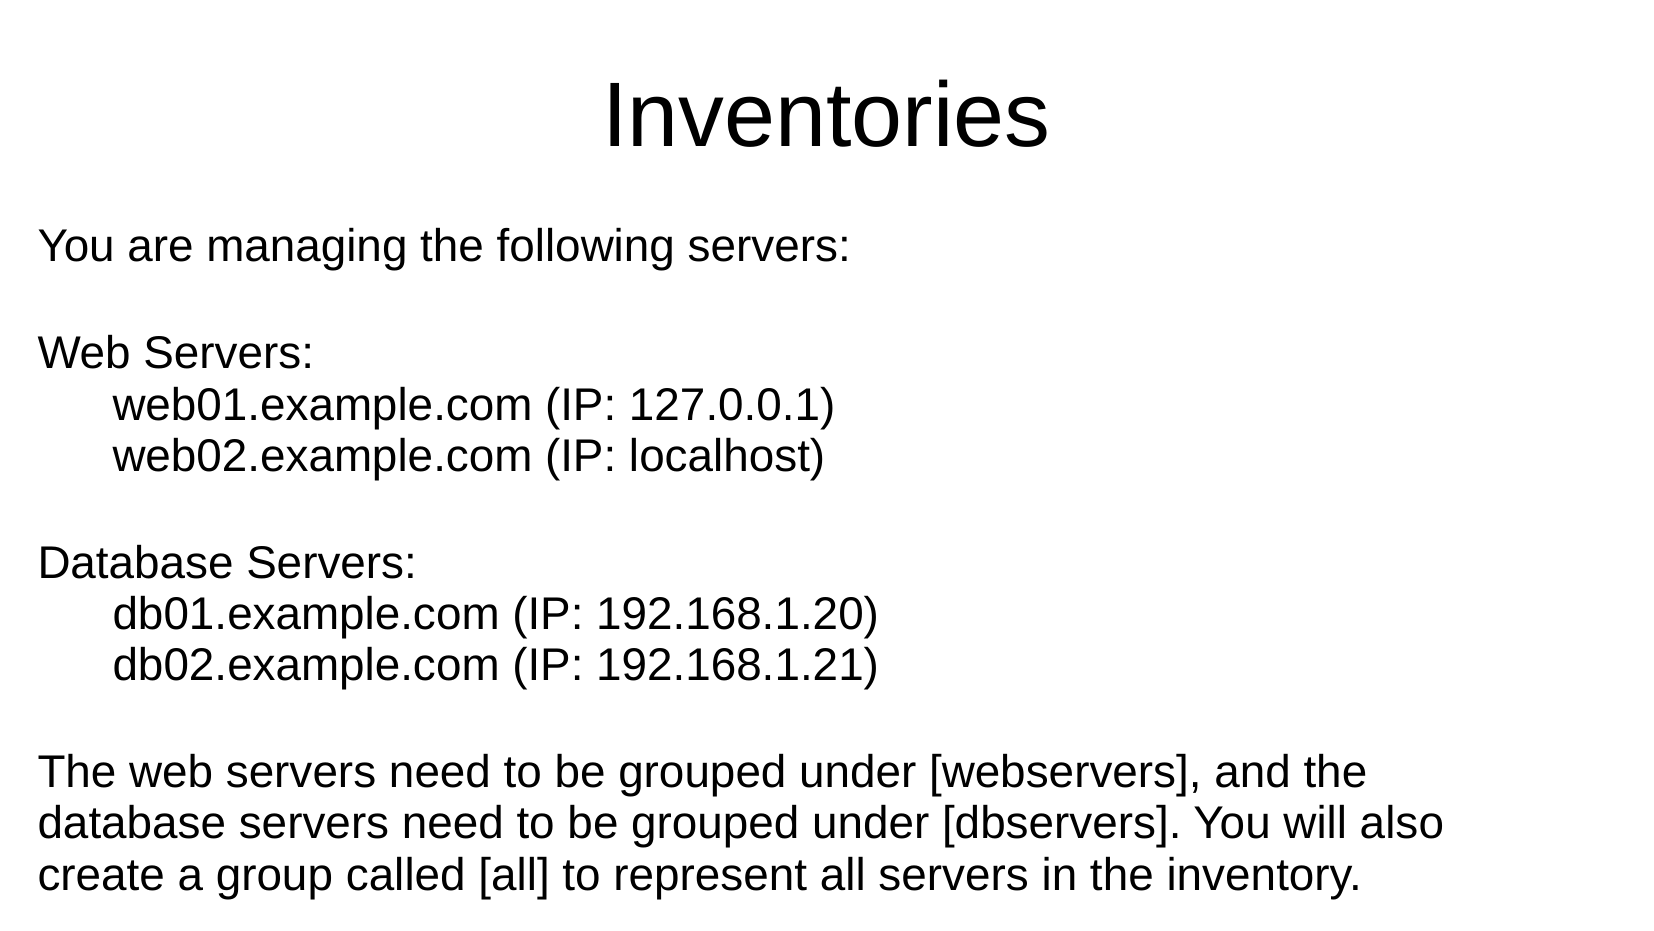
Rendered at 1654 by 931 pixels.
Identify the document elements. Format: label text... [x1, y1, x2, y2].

subtitle You are managing the following servers: Web Servers: web01.example.com (IP: 127.0.0.1) web02.example.com (IP: localhost) Database Servers: db01.example.com (IP: 192.168.1.20) db02.example.com (IP: 192.168.1.21) The web servers need to be grouped under [webservers], and the database servers need to be grouped under [dbservers]. You will also create a group called [all] to represent all servers in the inventory. [37, 220, 1526, 901]
title Inventories [82, 37, 1571, 193]
